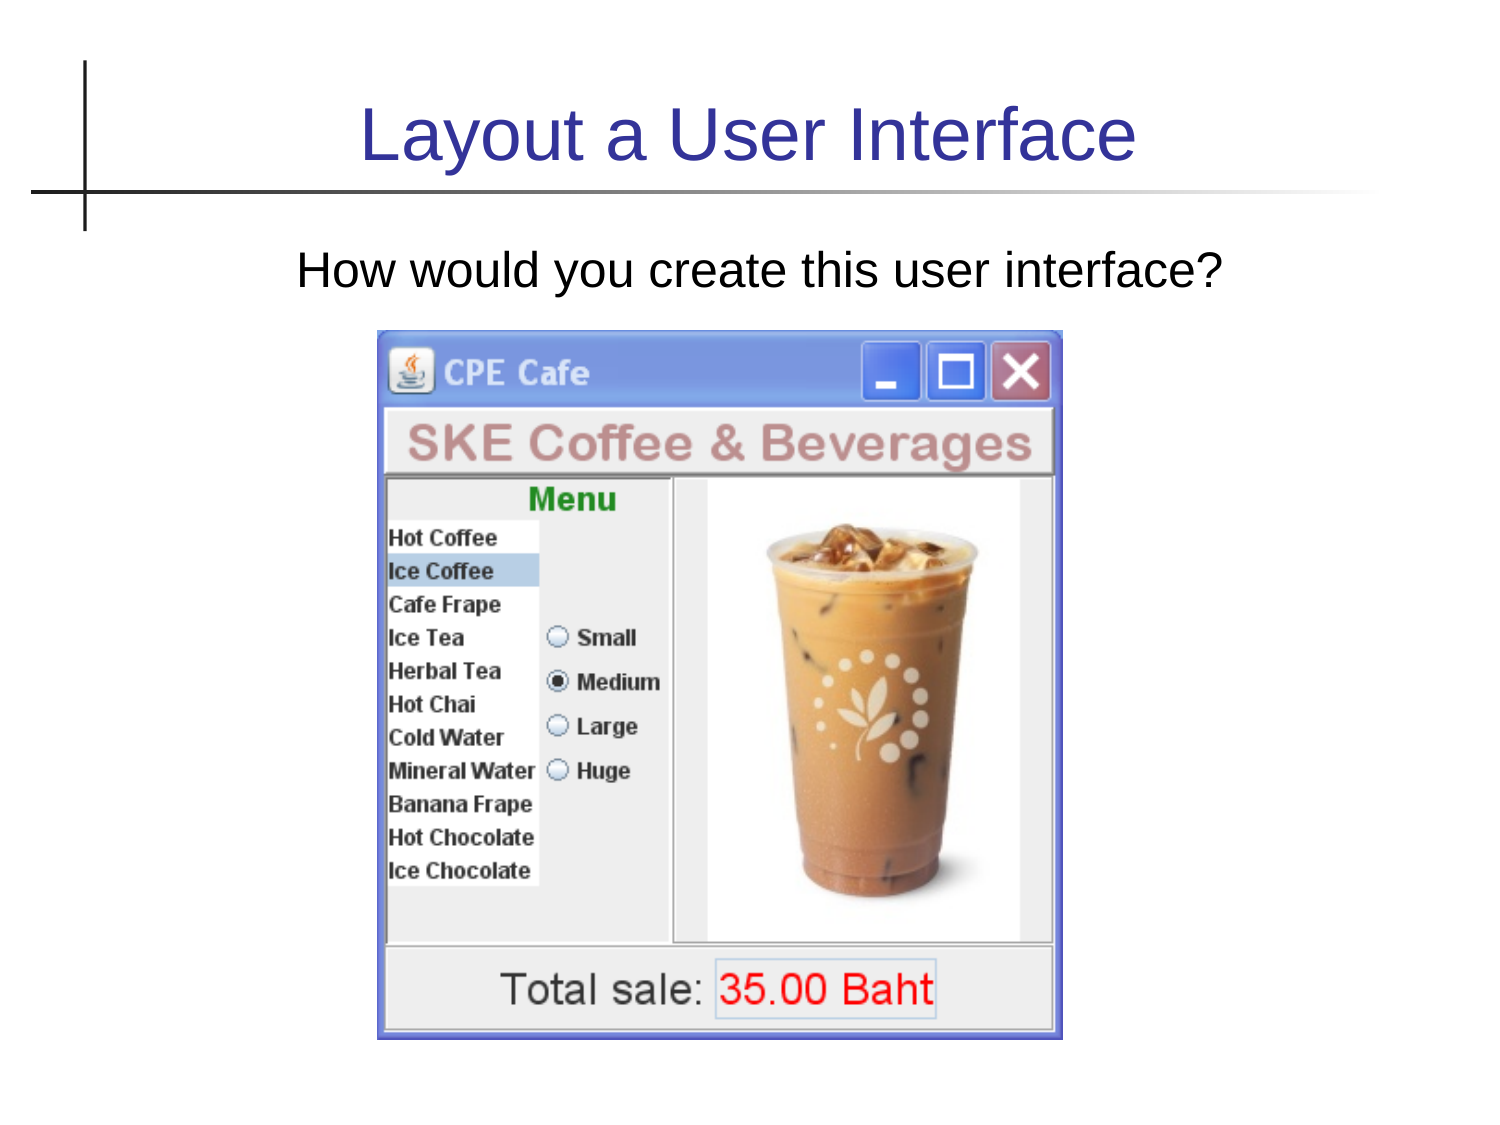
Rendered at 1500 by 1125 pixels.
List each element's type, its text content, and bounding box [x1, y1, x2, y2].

list How would you create this user interface? [110, 229, 1409, 343]
picture [377, 330, 1063, 1040]
title Layout a User Interface [100, 42, 1399, 184]
